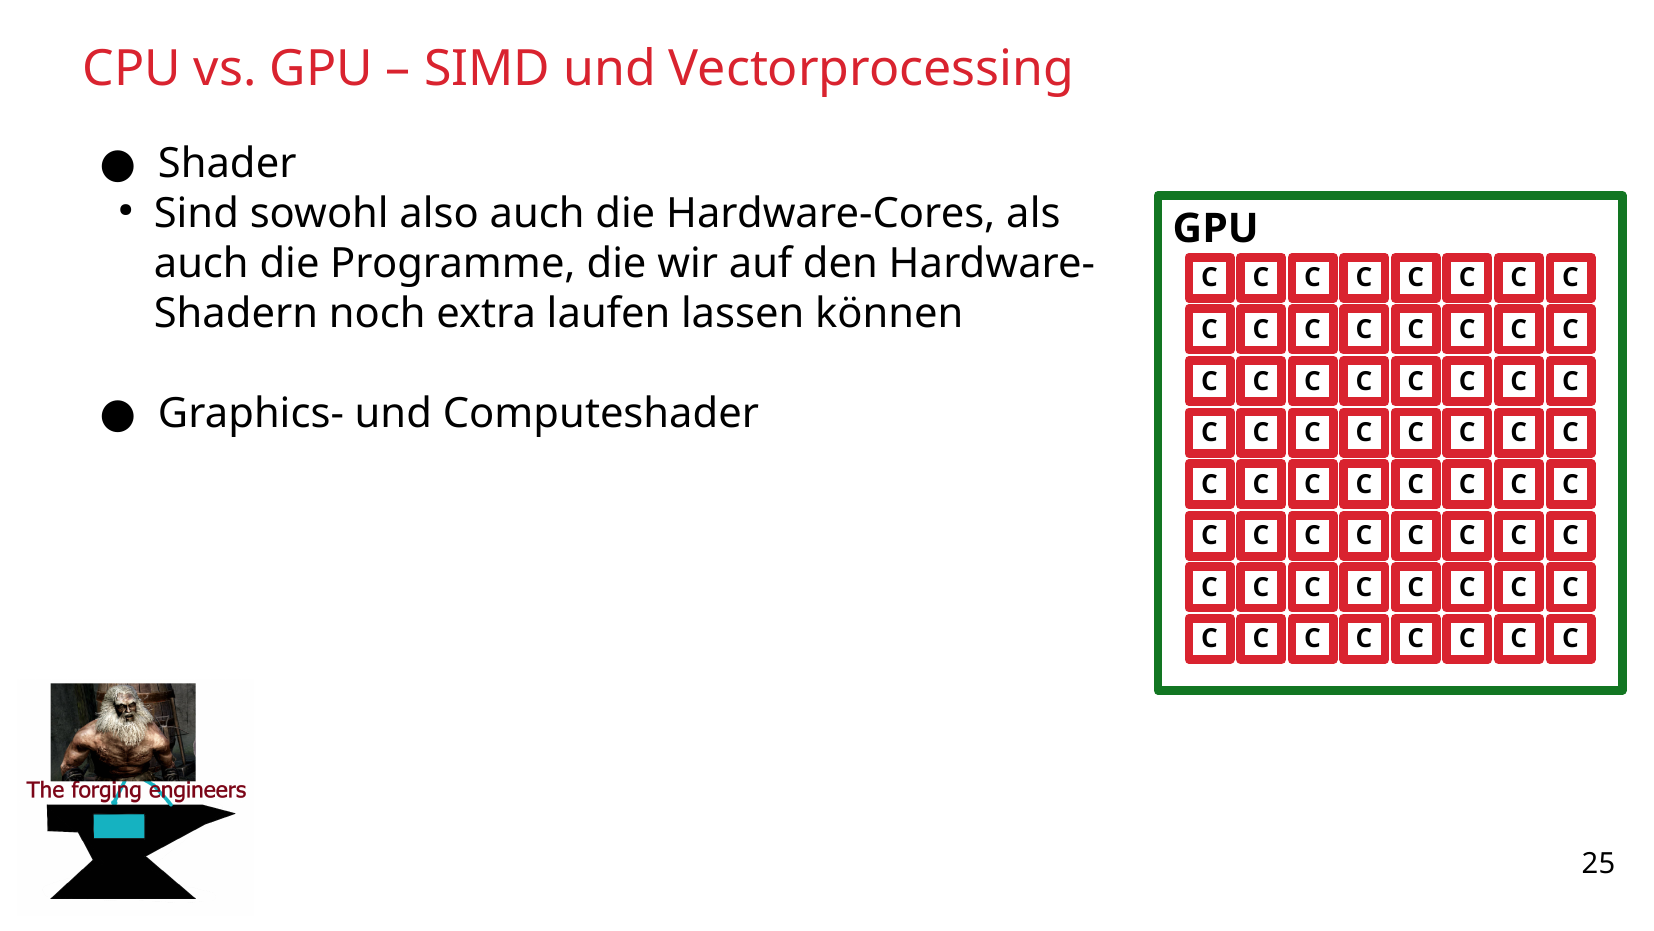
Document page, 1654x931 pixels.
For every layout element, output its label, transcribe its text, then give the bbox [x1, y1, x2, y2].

picture [17, 679, 254, 916]
title CPU vs. GPU – SIMD und Vectorprocessing [82, 37, 1571, 95]
text_box Shader Sind sowohl also auch die Hardware-Cores, als auch die Programme, die wir auf den Hardware-Shadern noch extra laufen lassen können Graphics- und Computeshader [82, 135, 1123, 473]
picture [1116, 153, 1654, 733]
